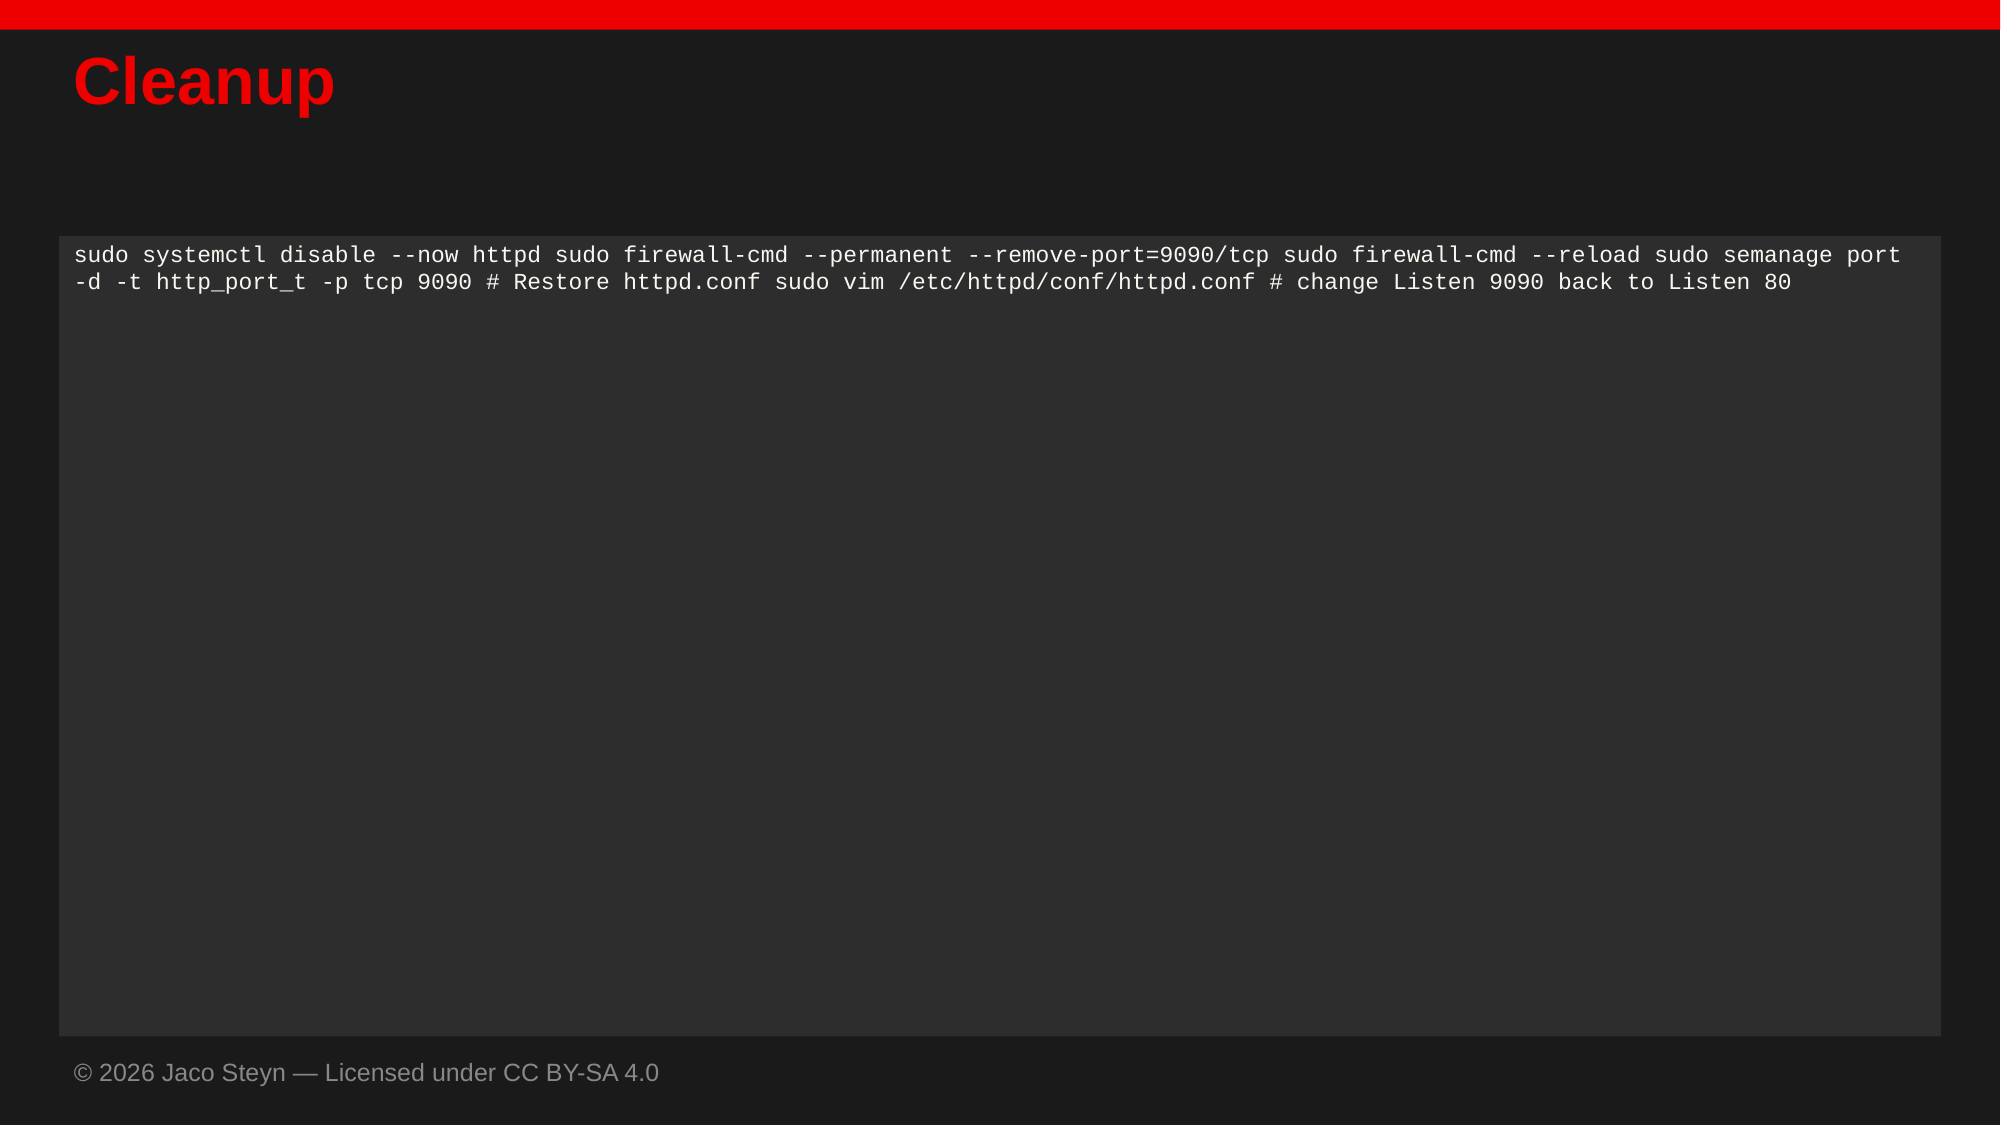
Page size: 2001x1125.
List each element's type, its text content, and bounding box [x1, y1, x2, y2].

text_box [0, 0, 2001, 30]
text_box sudo systemctl disable --now httpd sudo firewall-cmd --permanent --remove-port=9090/tcp sudo firewall-cmd --reload sudo semanage port -d -t http_port_t -p tcp 9090 # Restore httpd.conf sudo vim /etc/httpd/conf/httpd.conf # change Listen 9090 back to Listen 80 [59, 236, 1942, 1037]
text_box © 2026 Jaco Steyn — Licensed under CC BY-SA 4.0 [59, 1051, 1942, 1093]
text_box Cleanup [59, 36, 1942, 208]
